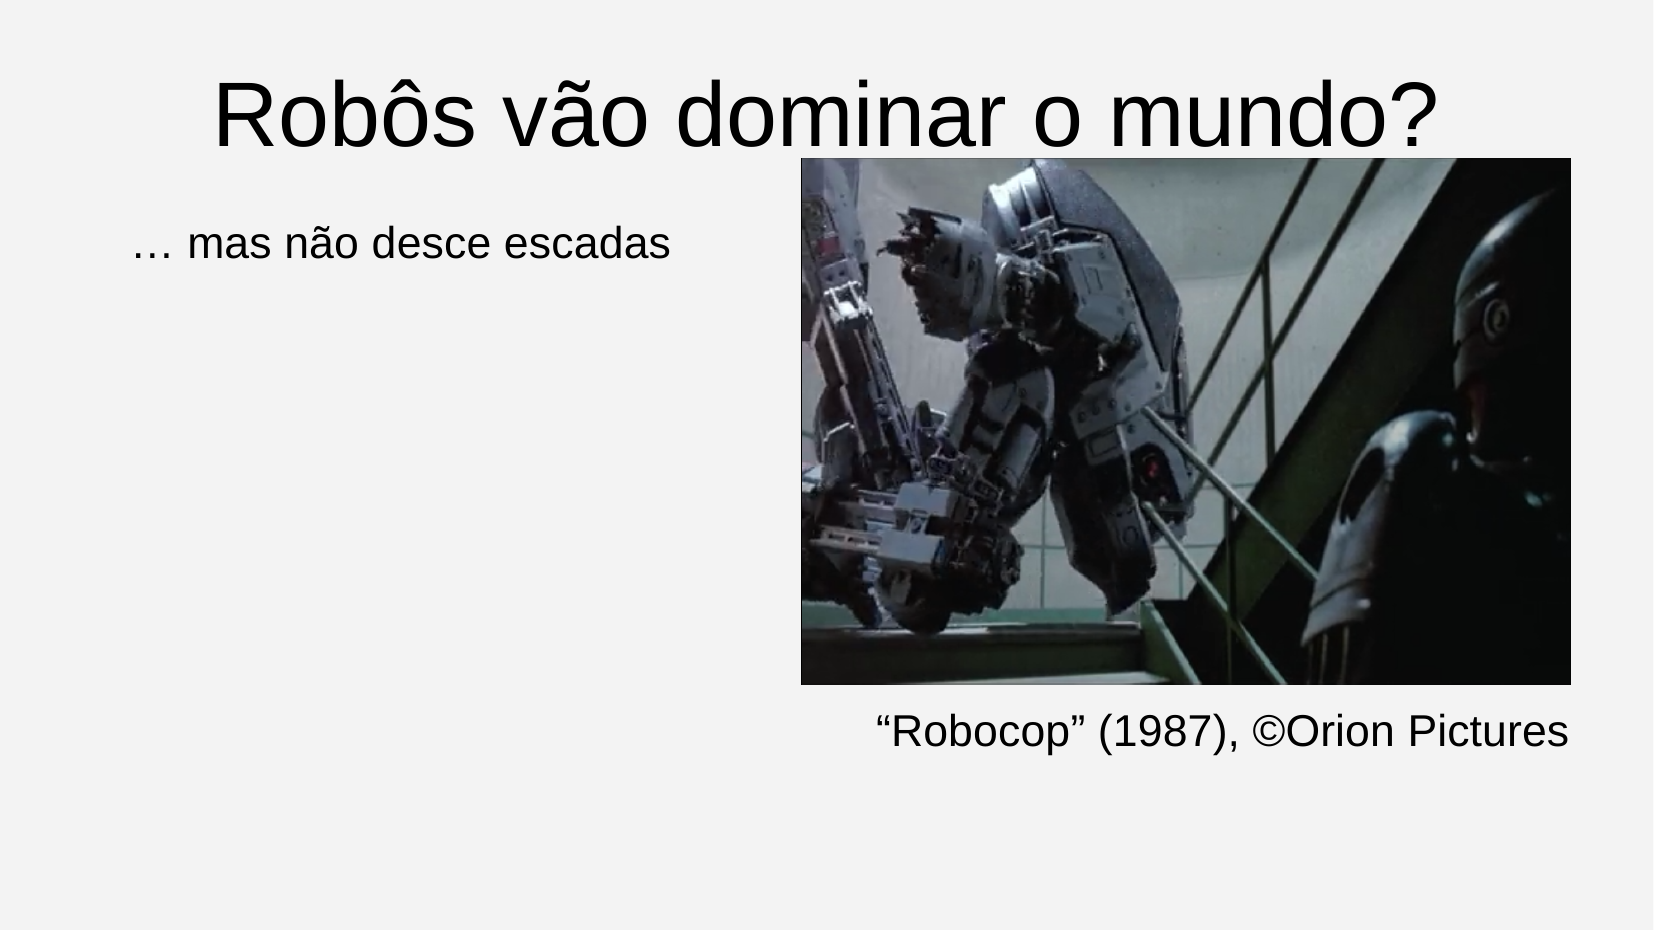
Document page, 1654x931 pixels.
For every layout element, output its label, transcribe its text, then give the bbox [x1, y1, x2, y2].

list … mas não desce escadas “Robocop” (1987), ©Orion Pictures [82, 217, 1571, 758]
picture [801, 158, 1571, 686]
title Robôs vão dominar o mundo? [82, 37, 1571, 193]
